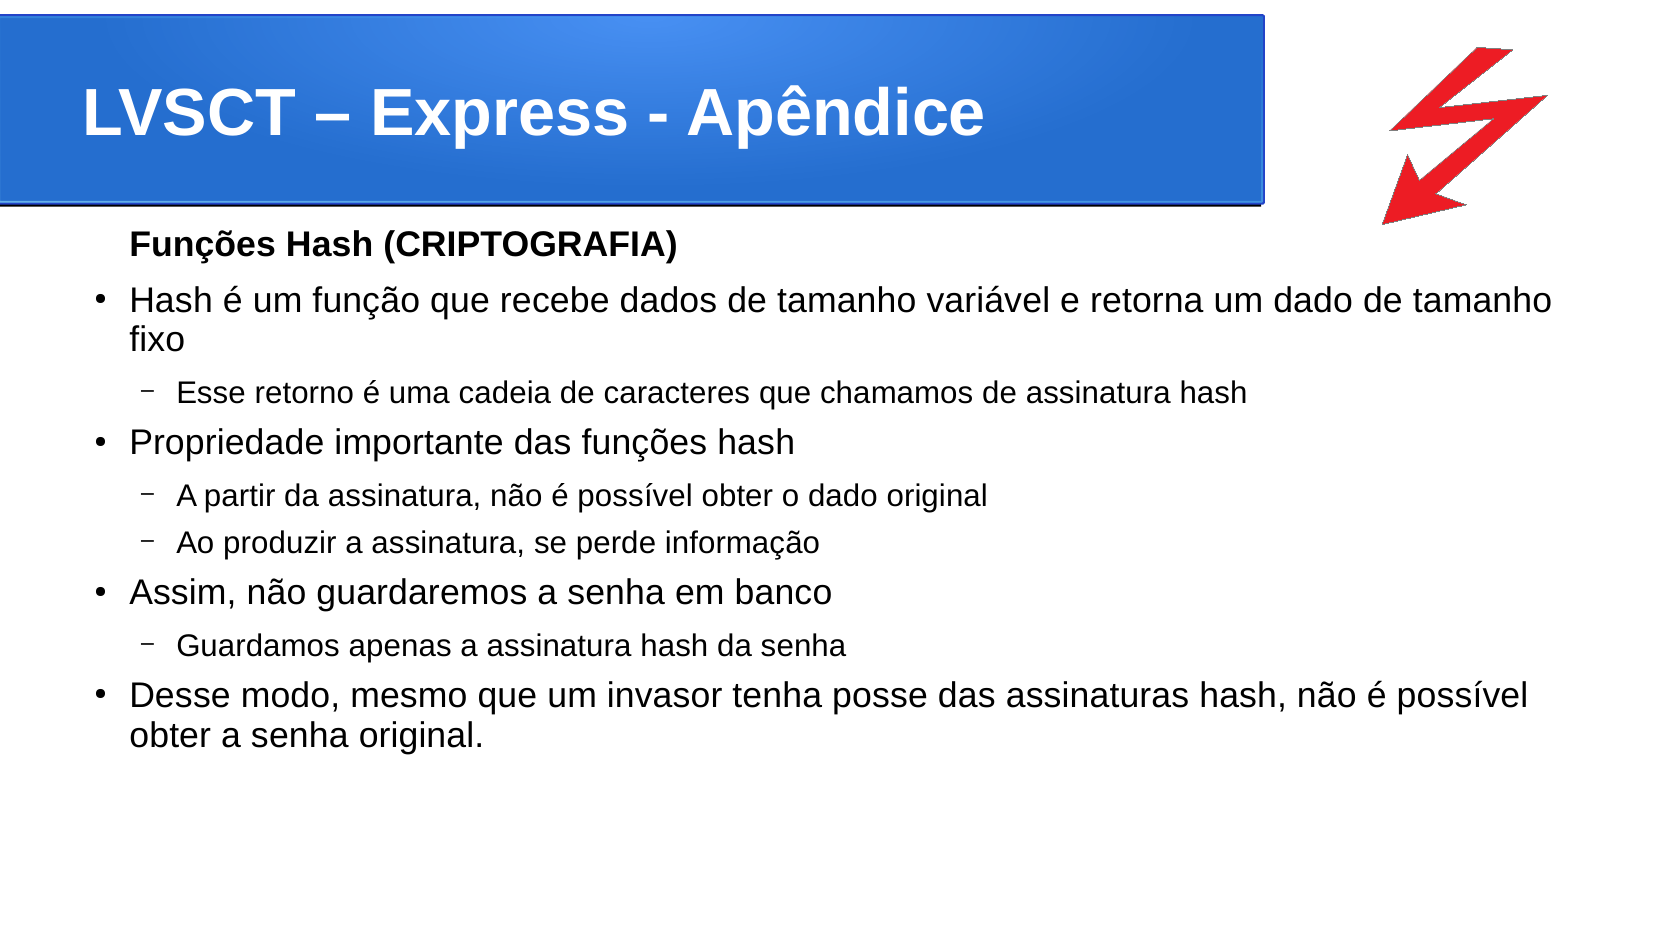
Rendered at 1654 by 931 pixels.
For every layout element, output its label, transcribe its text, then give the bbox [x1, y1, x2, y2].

text_box [1382, 47, 1548, 225]
list Funções Hash (CRIPTOGRAFIA) Hash é um função que recebe dados de tamanho variável e retorna um dado de tamanho fixo Esse retorno é uma cadeia de caracteres que chamamos de assinatura hash Propriedade importante das funções hash A partir da assinatura, não é possível obter o dado original Ao produzir a assinatura, se perde informação Assim, não guardaremos a senha em banco Guardamos apenas a assinatura hash da senha Desse modo, mesmo que um invasor tenha posse das assinaturas hash, não é possível obter a senha original. [82, 224, 1571, 764]
title LVSCT – Express - Apêndice [82, 35, 1235, 189]
